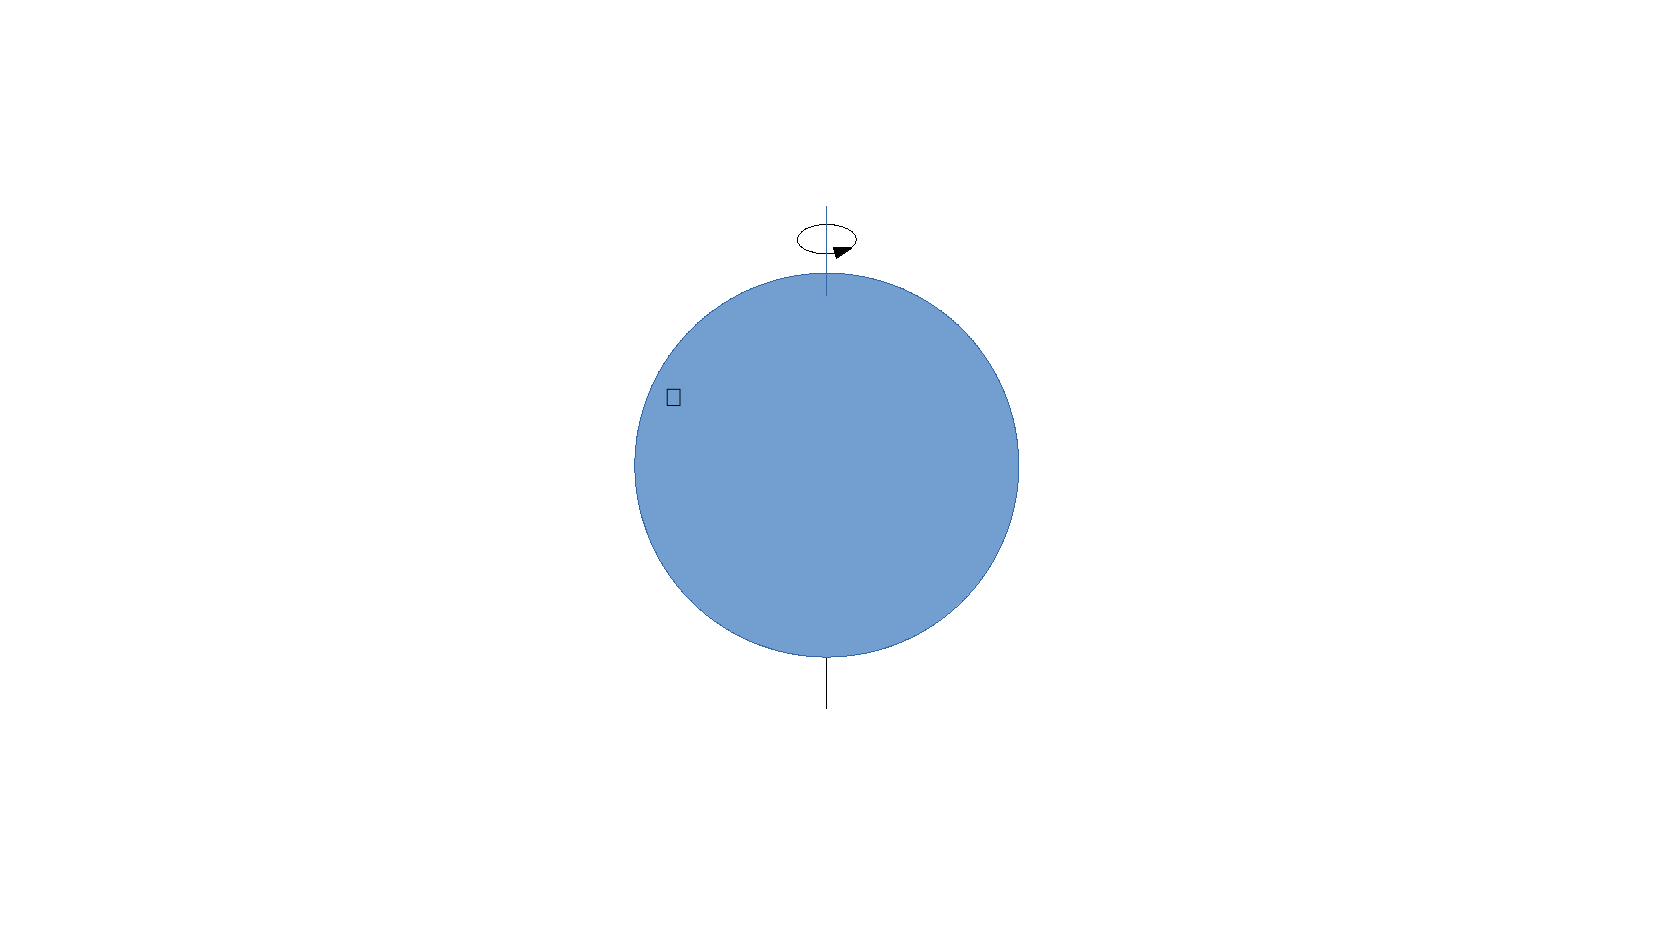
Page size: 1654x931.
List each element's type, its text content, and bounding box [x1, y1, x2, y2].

text_box [634, 273, 1019, 658]
text_box 😬 [649, 376, 711, 419]
text_box [833, 247, 852, 259]
